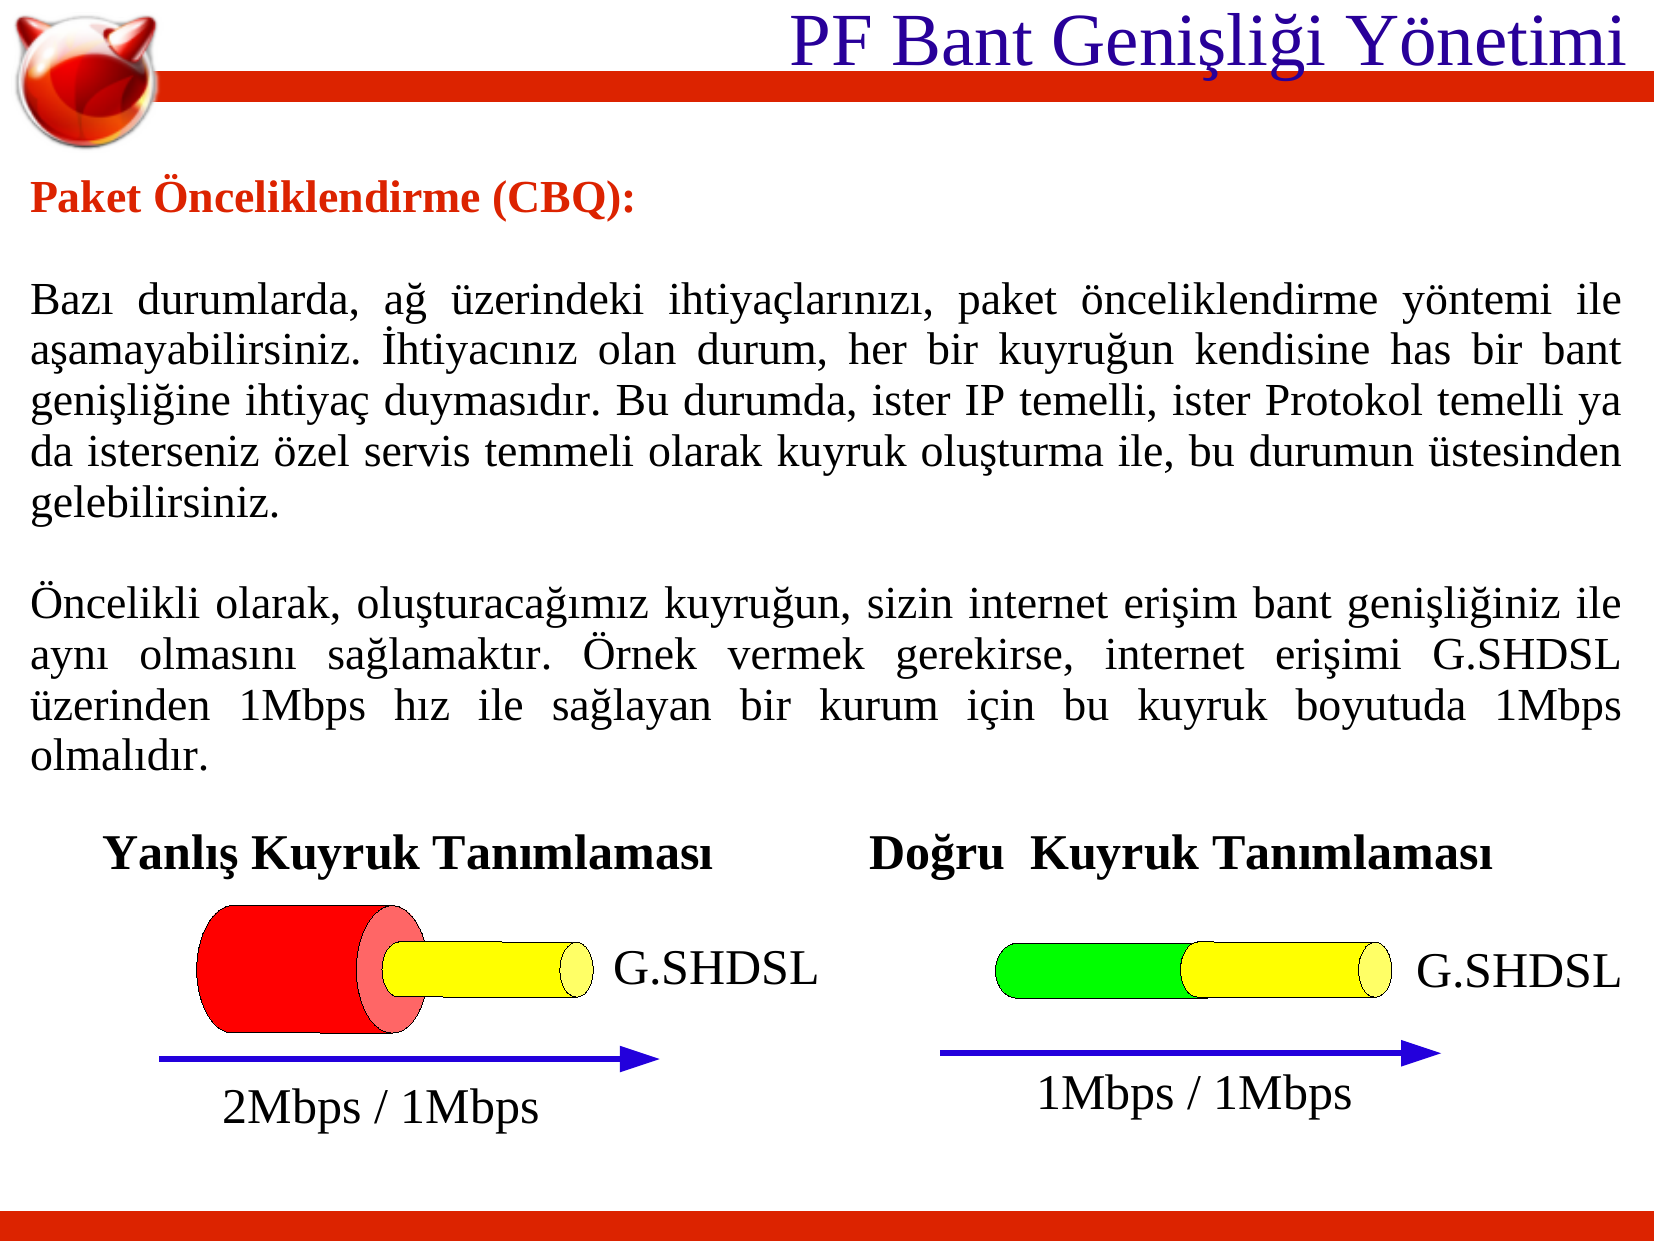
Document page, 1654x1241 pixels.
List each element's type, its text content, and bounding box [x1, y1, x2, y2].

text_box [381, 941, 576, 998]
text_box [995, 941, 1374, 999]
text_box 1Mbps / 1Mbps [1035, 1064, 1384, 1122]
text_box 2Mbps / 1Mbps [222, 1079, 571, 1136]
picture [10, 11, 165, 153]
text_box [196, 905, 391, 1034]
text_box G.SHDSL [613, 940, 851, 997]
text_box [165, 71, 1654, 102]
text_box PF Bant Genişliği Yönetimi [714, 0, 1648, 83]
text_box G.SHDSL [1416, 943, 1632, 1000]
text_box Doğru Kuyruk Tanımlaması [869, 824, 1525, 882]
text_box Paket Önceliklendirme (CBQ): Bazı durumlarda, ağ üzerindeki ihtiyaçlarınızı, paket önceliklendirme yöntemi ile aşamayabilirsiniz. İhtiyacınız olan durum, her bir kuyruğun kendisine has bir bant genişliğine ihtiyaç duymasıdır. Bu durumda, ister IP temelli, ister Protokol temelli ya da isterseniz özel servis temmeli olarak kuyruk oluşturma ile, bu durumun üstesinden gelebilirsiniz. Öncelikli olarak, oluşturacağımız kuyruğun, sizin internet erişim bant genişliğiniz ile aynı olmasını sağlamaktır. Örnek vermek gerekirse, internet erişimi G.SHDSL üzerinden 1Mbps hız ile sağlayan bir kurum için bu kuyruk boyutuda 1Mbps olmalıdır. [30, 171, 1624, 785]
text_box [0, 1211, 1654, 1241]
text_box Yanlış Kuyruk Tanımlaması [102, 824, 725, 882]
